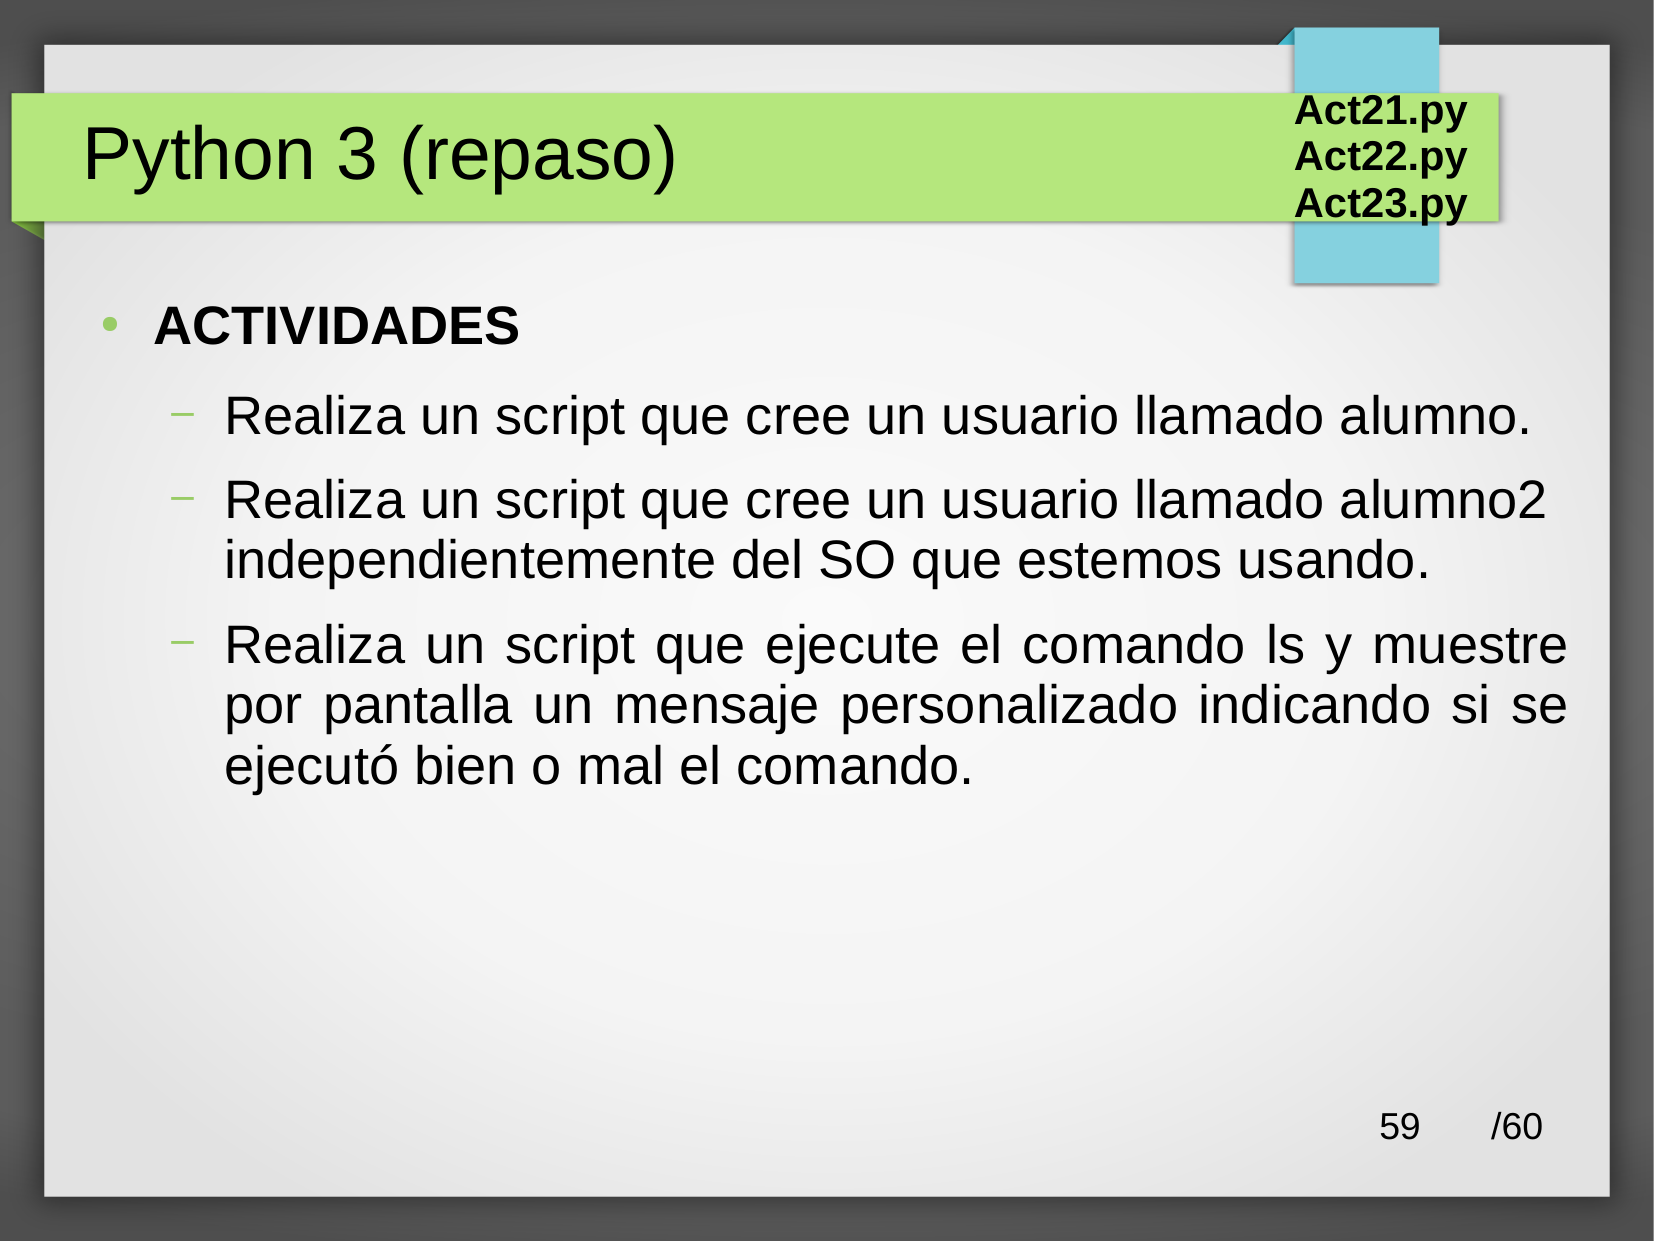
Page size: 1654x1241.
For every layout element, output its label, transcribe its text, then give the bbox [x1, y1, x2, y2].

picture [0, 0, 1654, 1241]
title Python 3 (repaso) [82, 94, 1264, 213]
list ACTIVIDADES Realiza un script que cree un usuario llamado alumno. Realiza un script que cree un usuario llamado alumno2 independientemente del SO que estemos usando. Realiza un script que ejecute el comando ls y muestre por pantalla un mensaje personalizado indicando si se ejecutó bien o mal el comando. [82, 295, 1571, 1015]
text_box /60 [1476, 1098, 1644, 1169]
text_box Act21.py Act22.py Act23.py [1279, 79, 1501, 234]
text_box <número> [1364, 1098, 1476, 1169]
